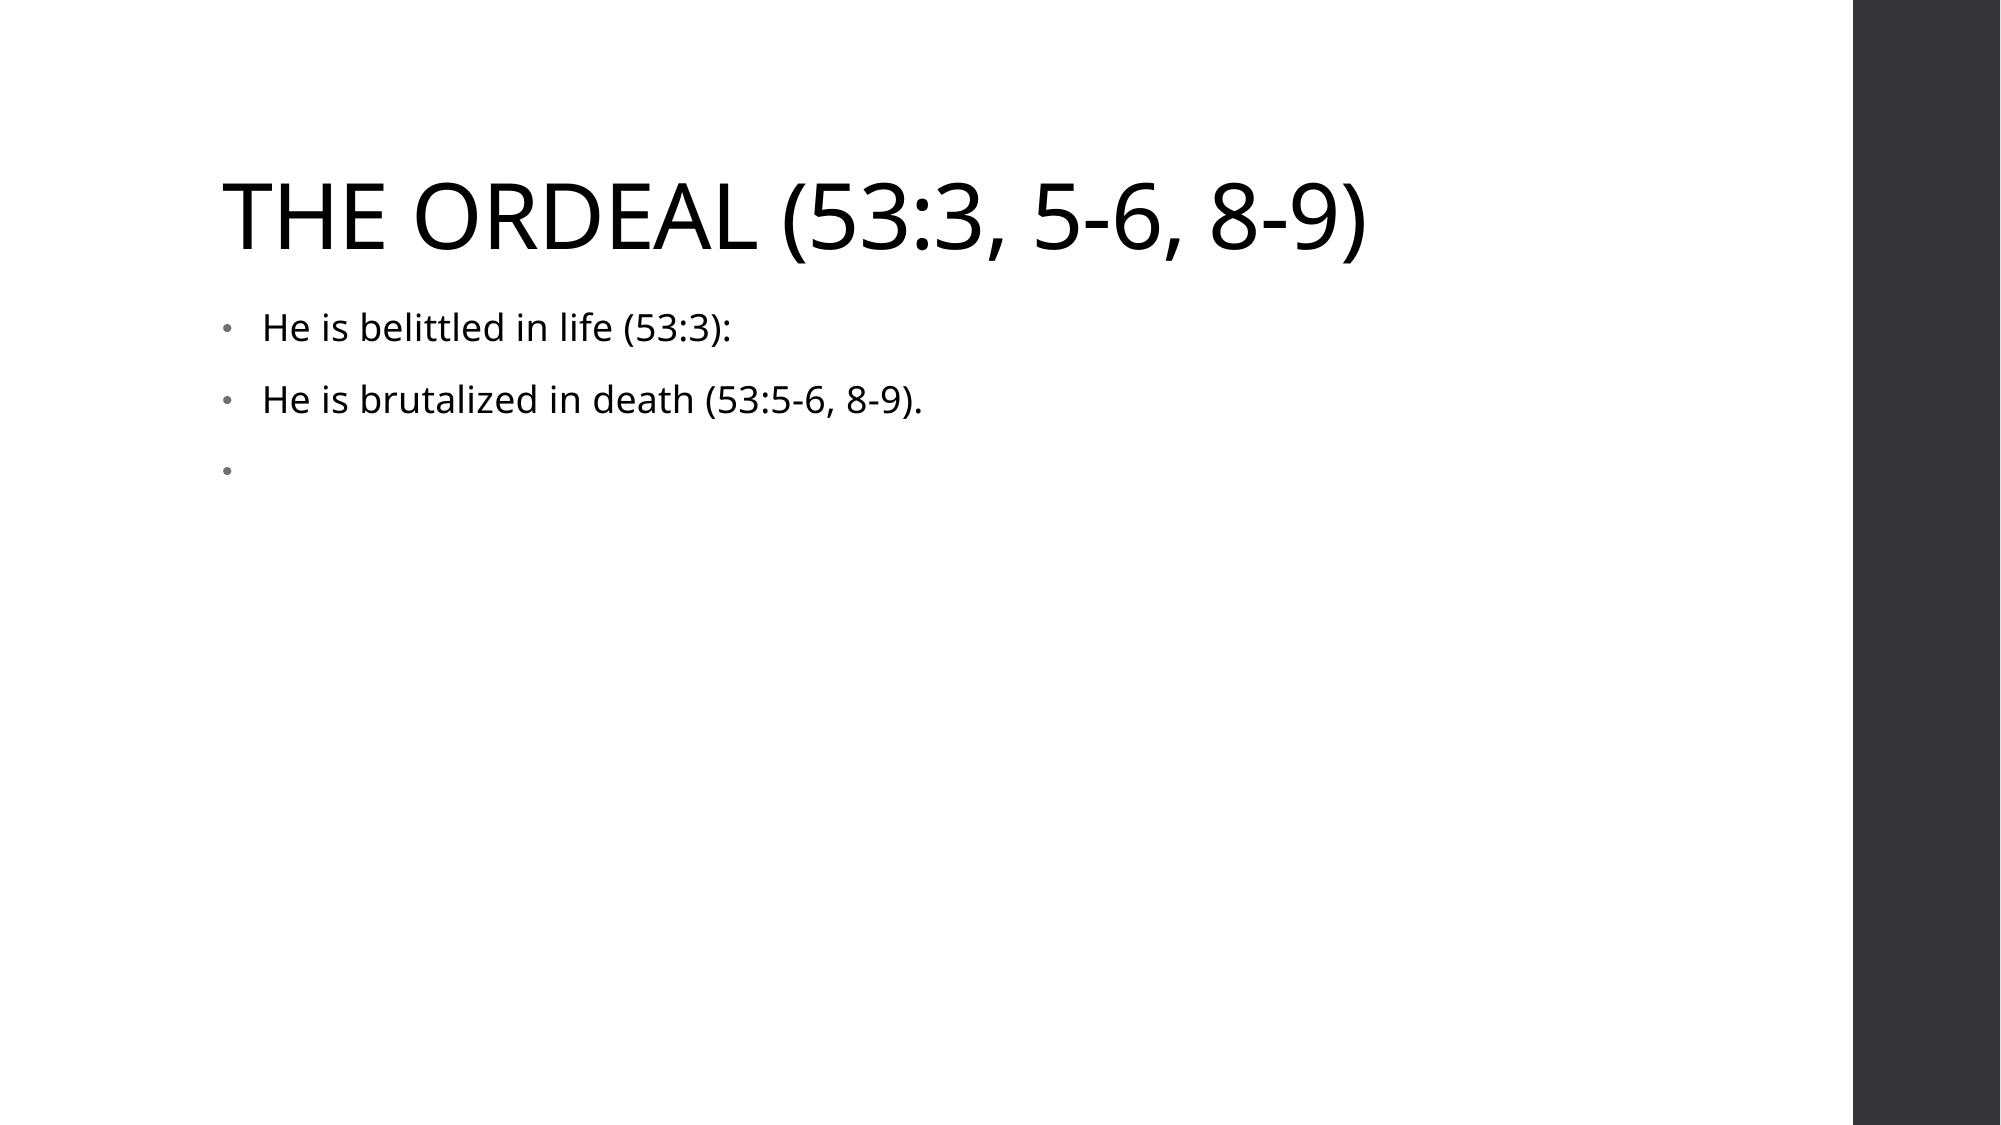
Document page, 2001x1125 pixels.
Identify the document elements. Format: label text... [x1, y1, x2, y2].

list He is belittled in life (53:3): He is brutalized in death (53:5-6, 8-9). [206, 299, 1617, 1014]
title THE ORDEAL (53:3, 5-6, 8-9) [206, 60, 1797, 278]
